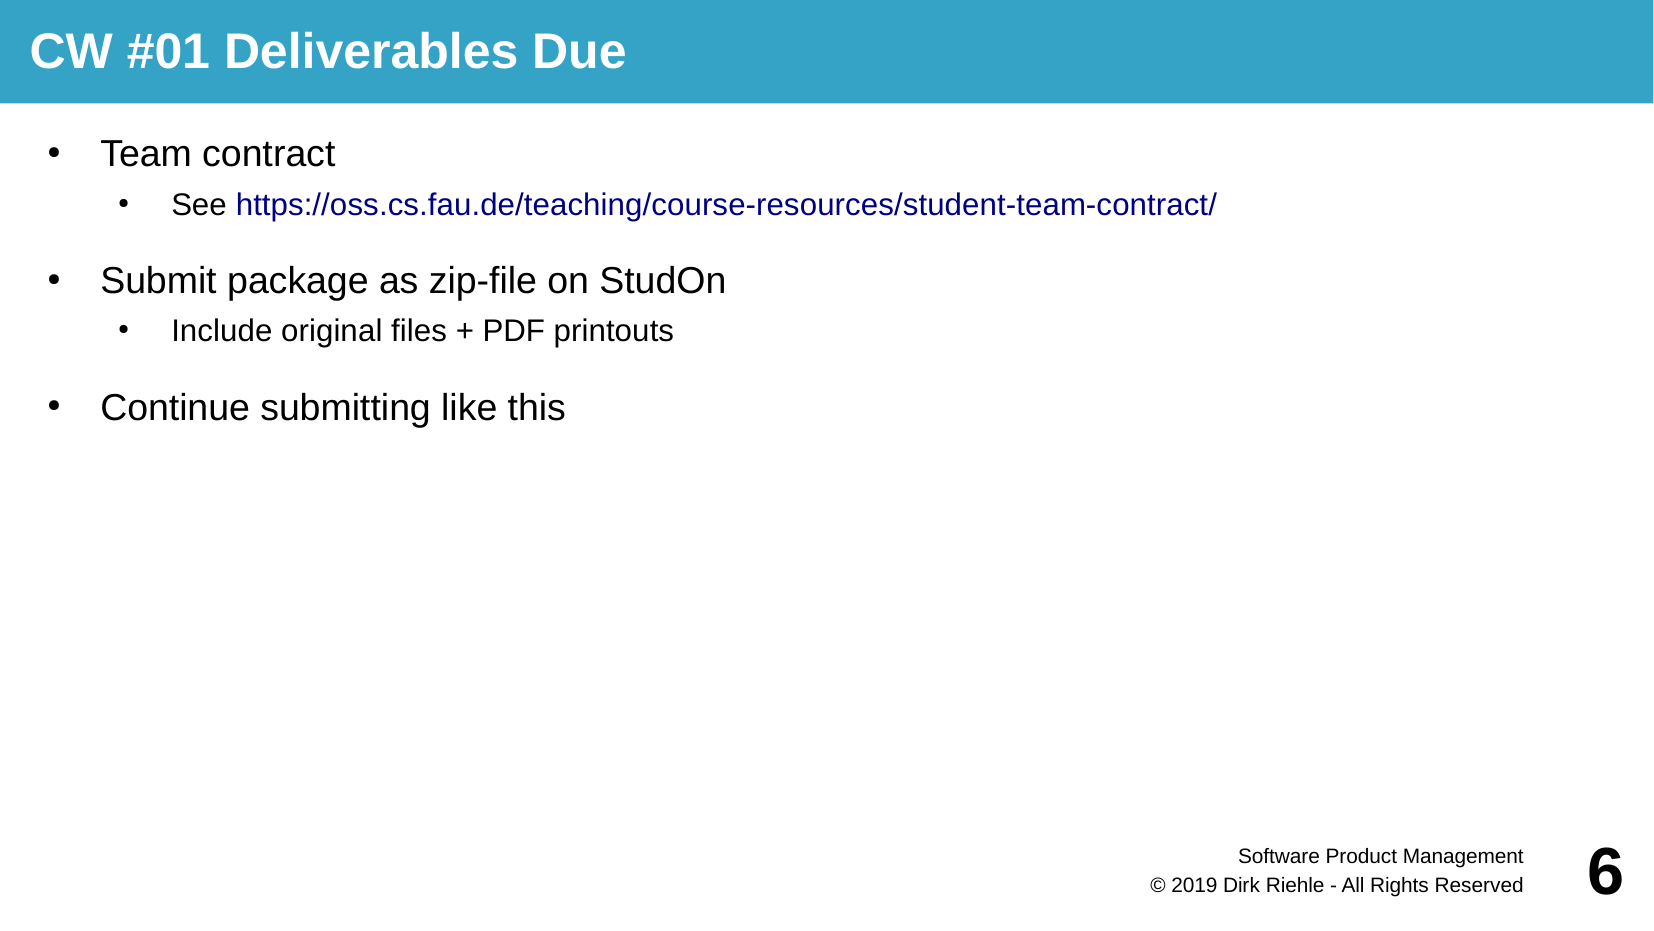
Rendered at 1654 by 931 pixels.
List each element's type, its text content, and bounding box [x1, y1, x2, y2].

title CW #01 Deliverables Due [0, 0, 1654, 104]
list Team contract See https://oss.cs.fau.de/teaching/course-resources/student-team-contract/ Submit package as zip-file on StudOn Include original files + PDF printouts Continue submitting like this [29, 132, 1625, 813]
